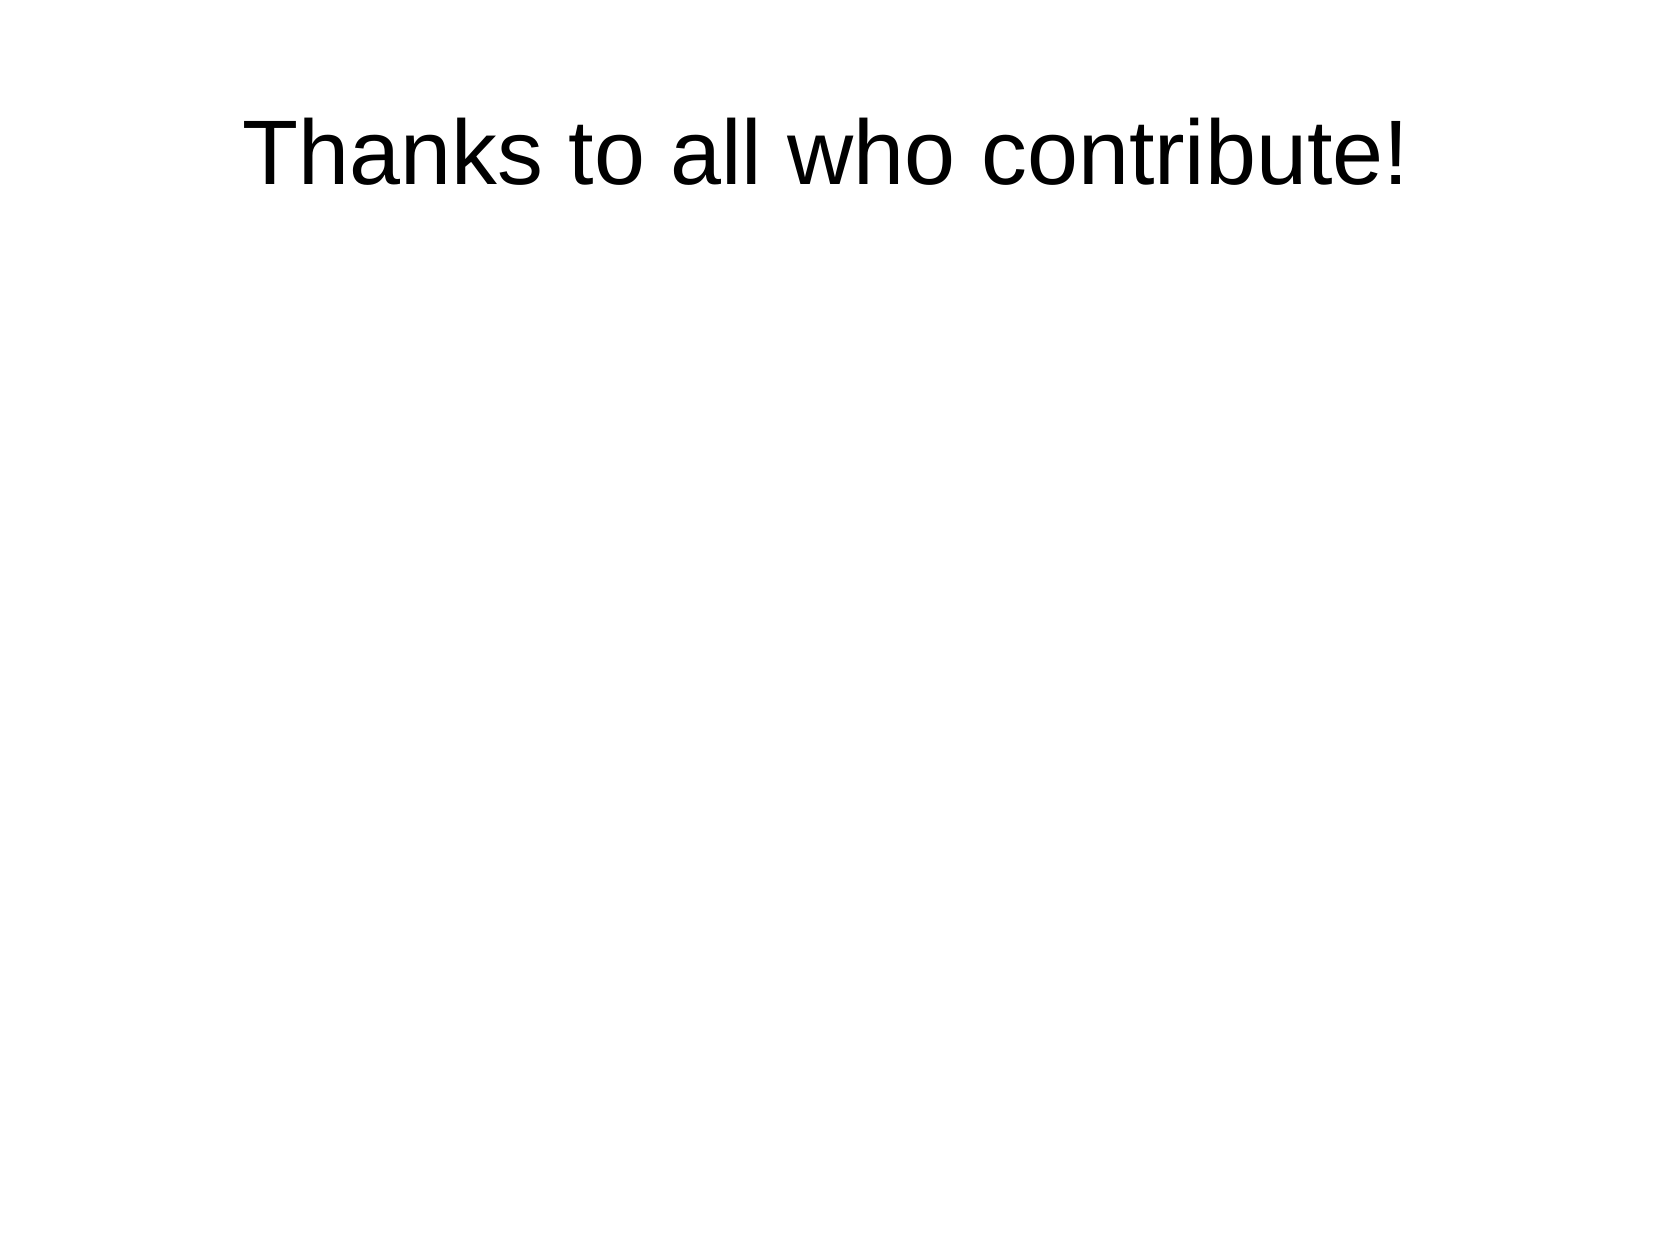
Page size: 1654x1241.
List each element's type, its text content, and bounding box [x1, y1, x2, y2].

title Thanks to all who contribute! [82, 49, 1571, 257]
